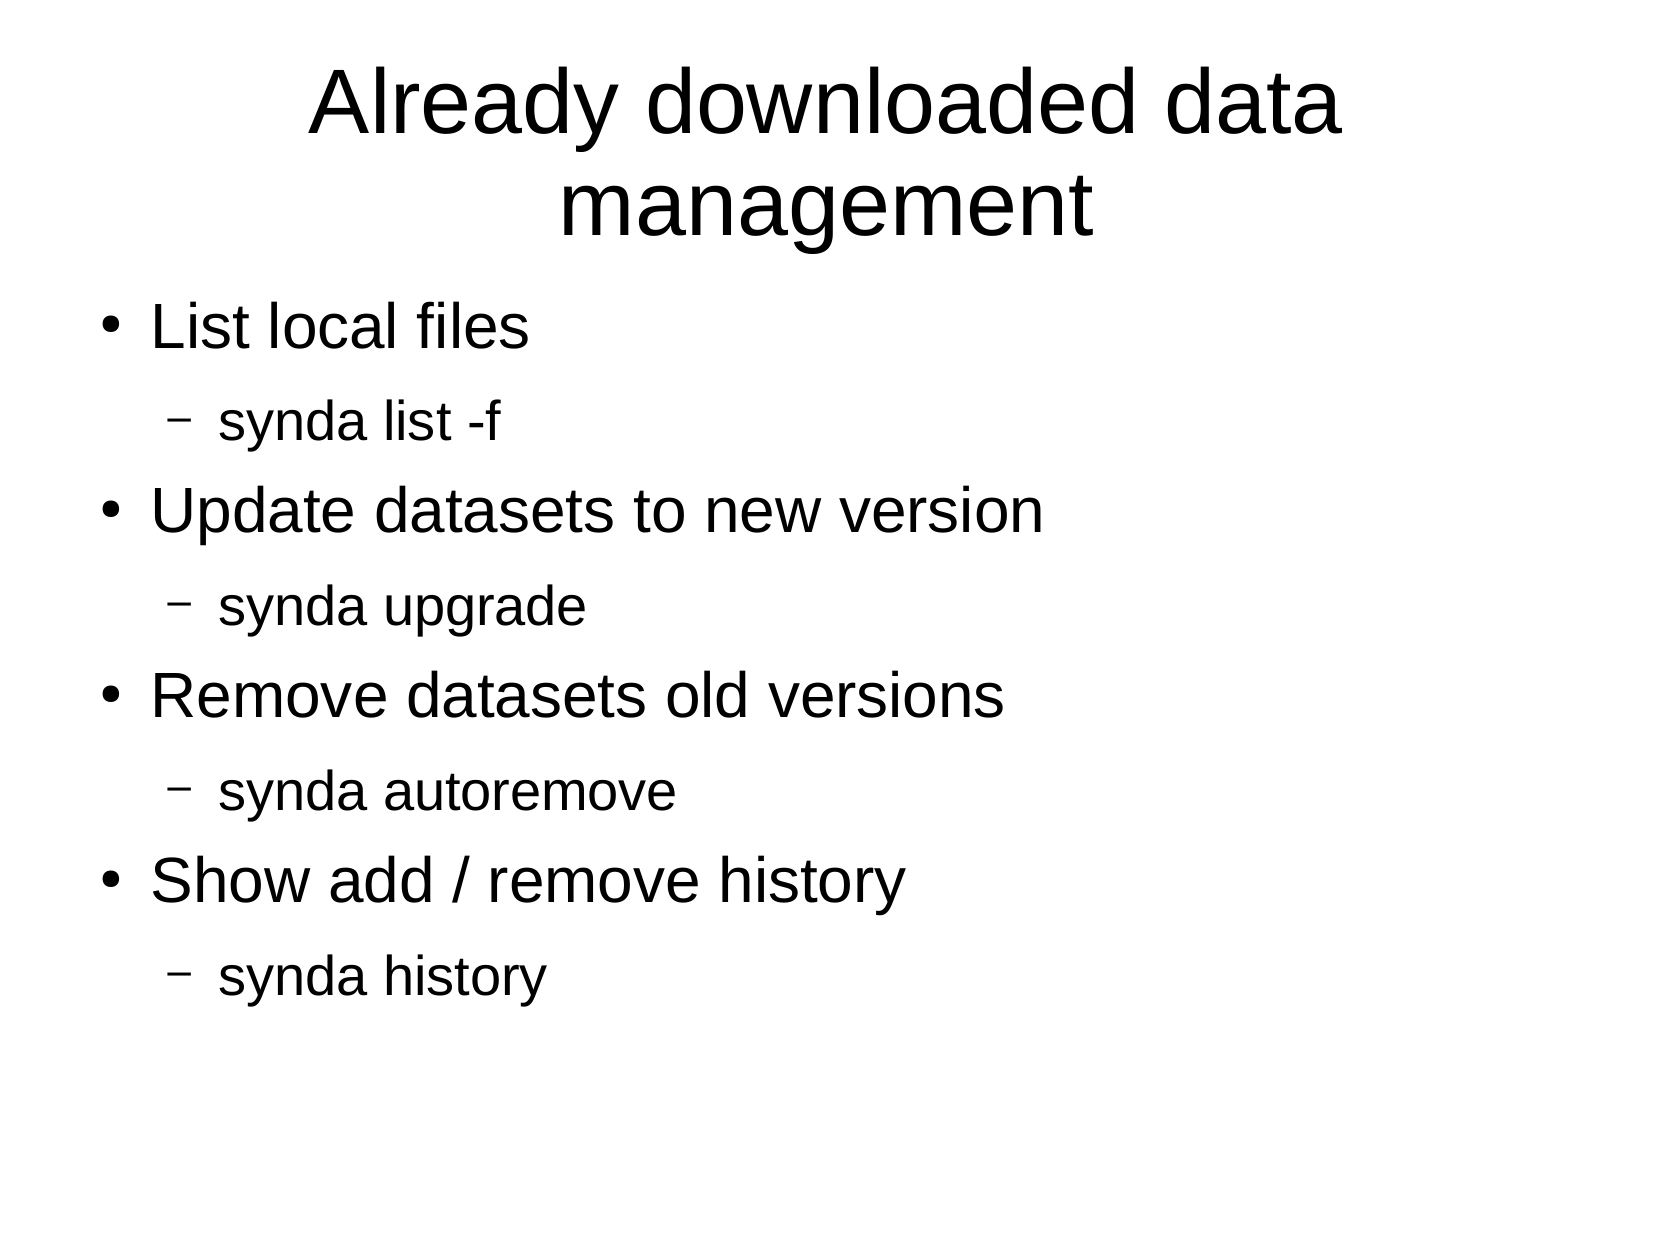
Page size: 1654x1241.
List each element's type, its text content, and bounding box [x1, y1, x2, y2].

title Already downloaded data management [82, 49, 1571, 257]
list List local files synda list -f Update datasets to new version synda upgrade Remove datasets old versions synda autoremove Show add / remove history synda history [82, 290, 1571, 1010]
